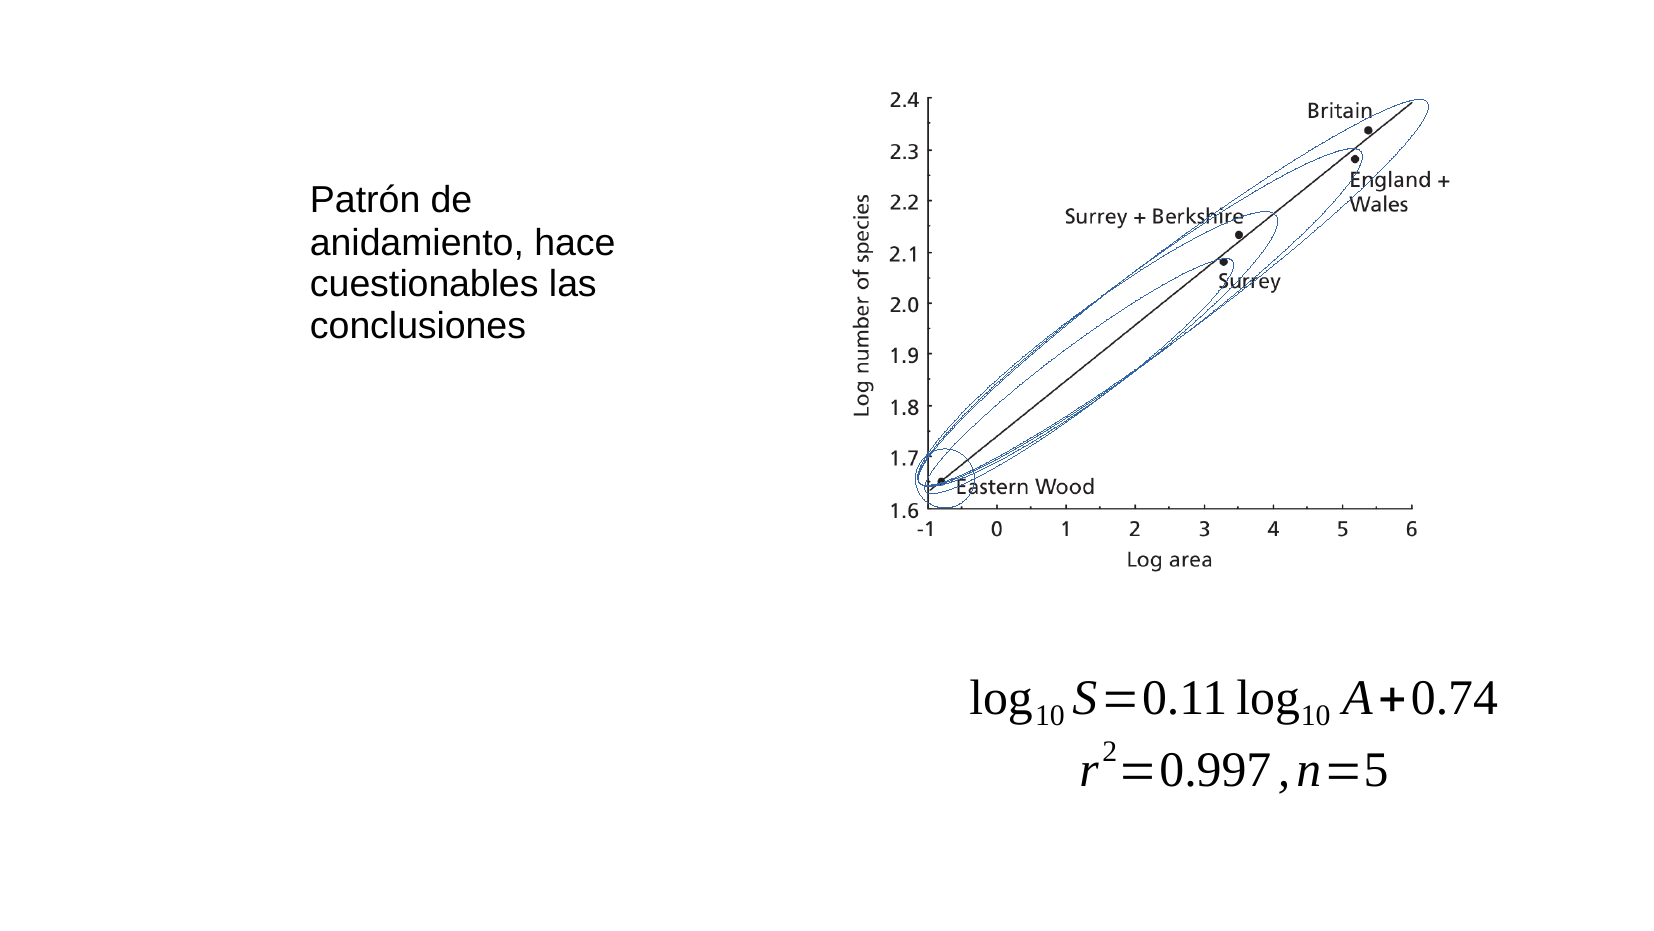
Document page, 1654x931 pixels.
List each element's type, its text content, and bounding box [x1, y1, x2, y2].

text_box Patrón de anidamiento, hace cuestionables las conclusiones [295, 171, 709, 532]
picture [824, 51, 1477, 591]
chart [962, 669, 1506, 798]
